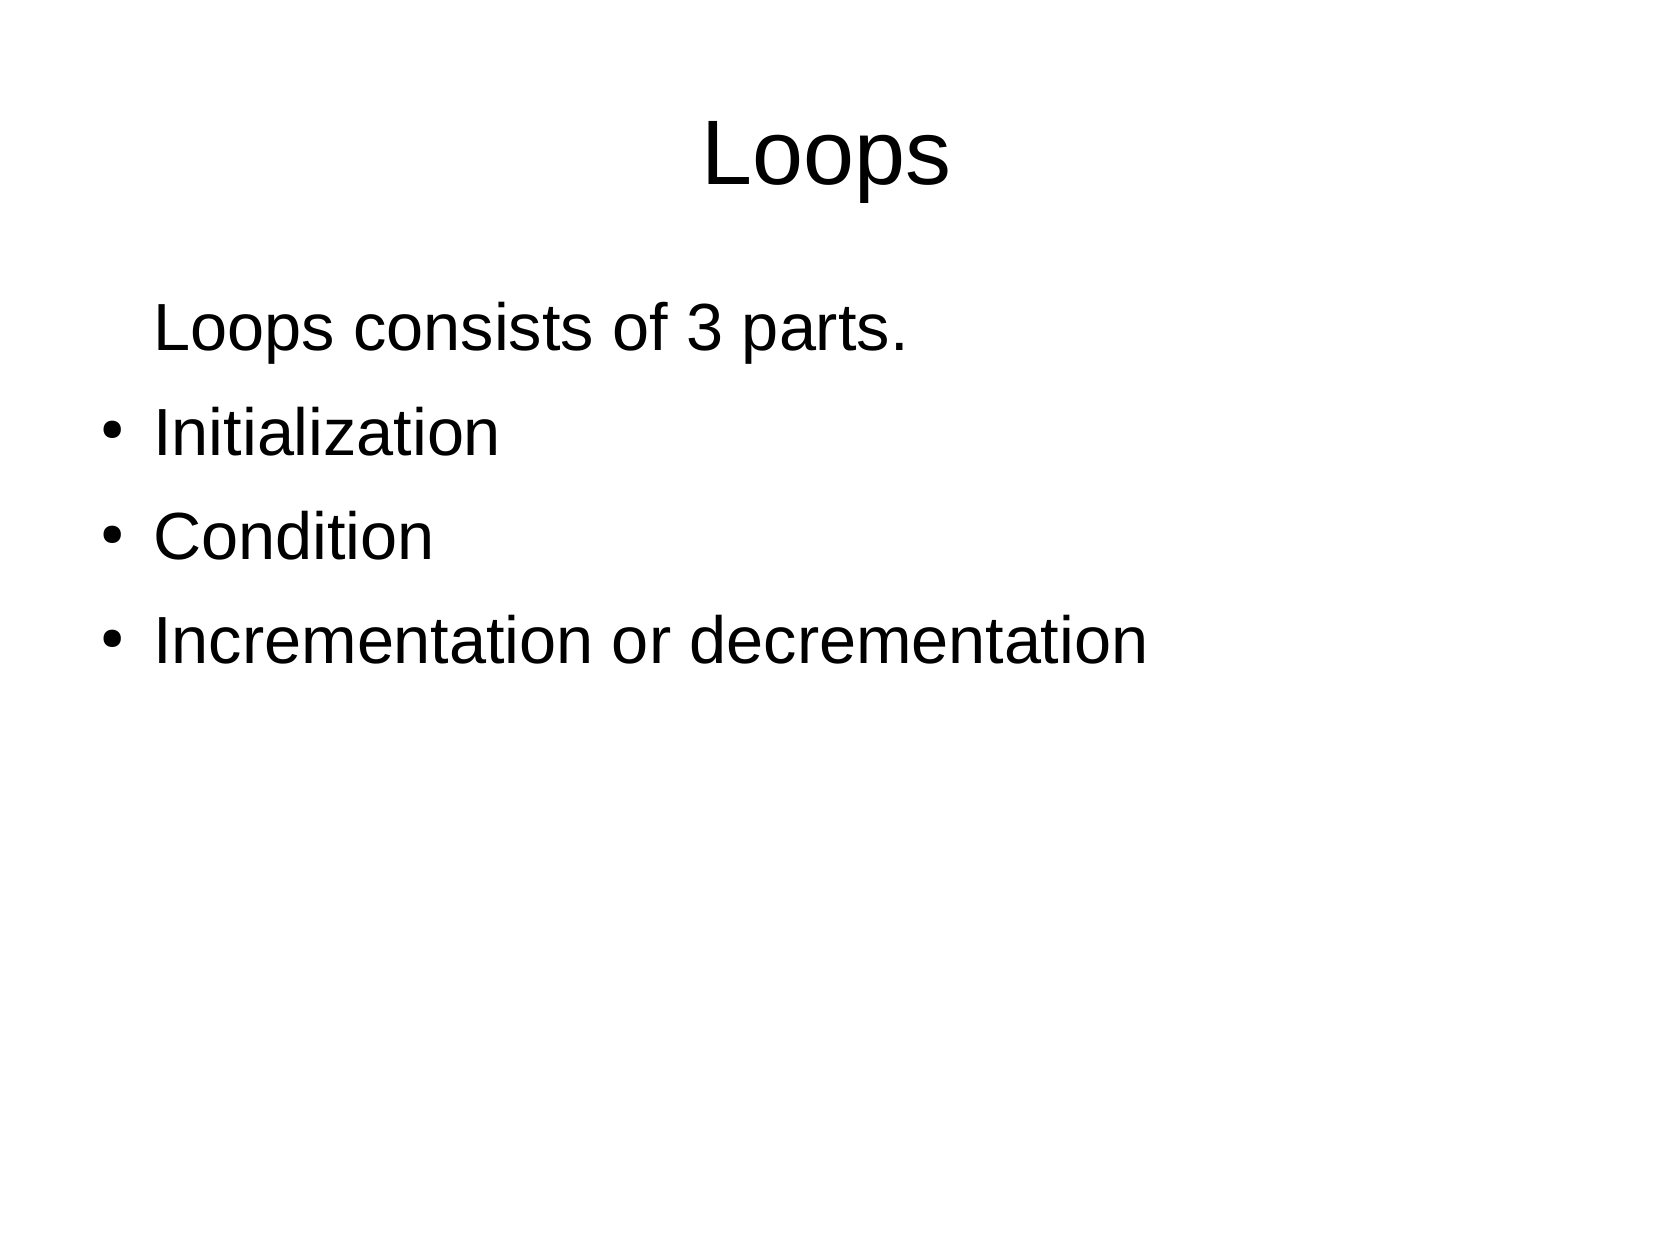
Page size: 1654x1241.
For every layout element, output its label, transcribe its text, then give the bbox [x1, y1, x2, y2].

list Loops consists of 3 parts. Initialization Condition Incrementation or decrementation [82, 290, 1571, 1010]
title Loops [82, 49, 1571, 257]
